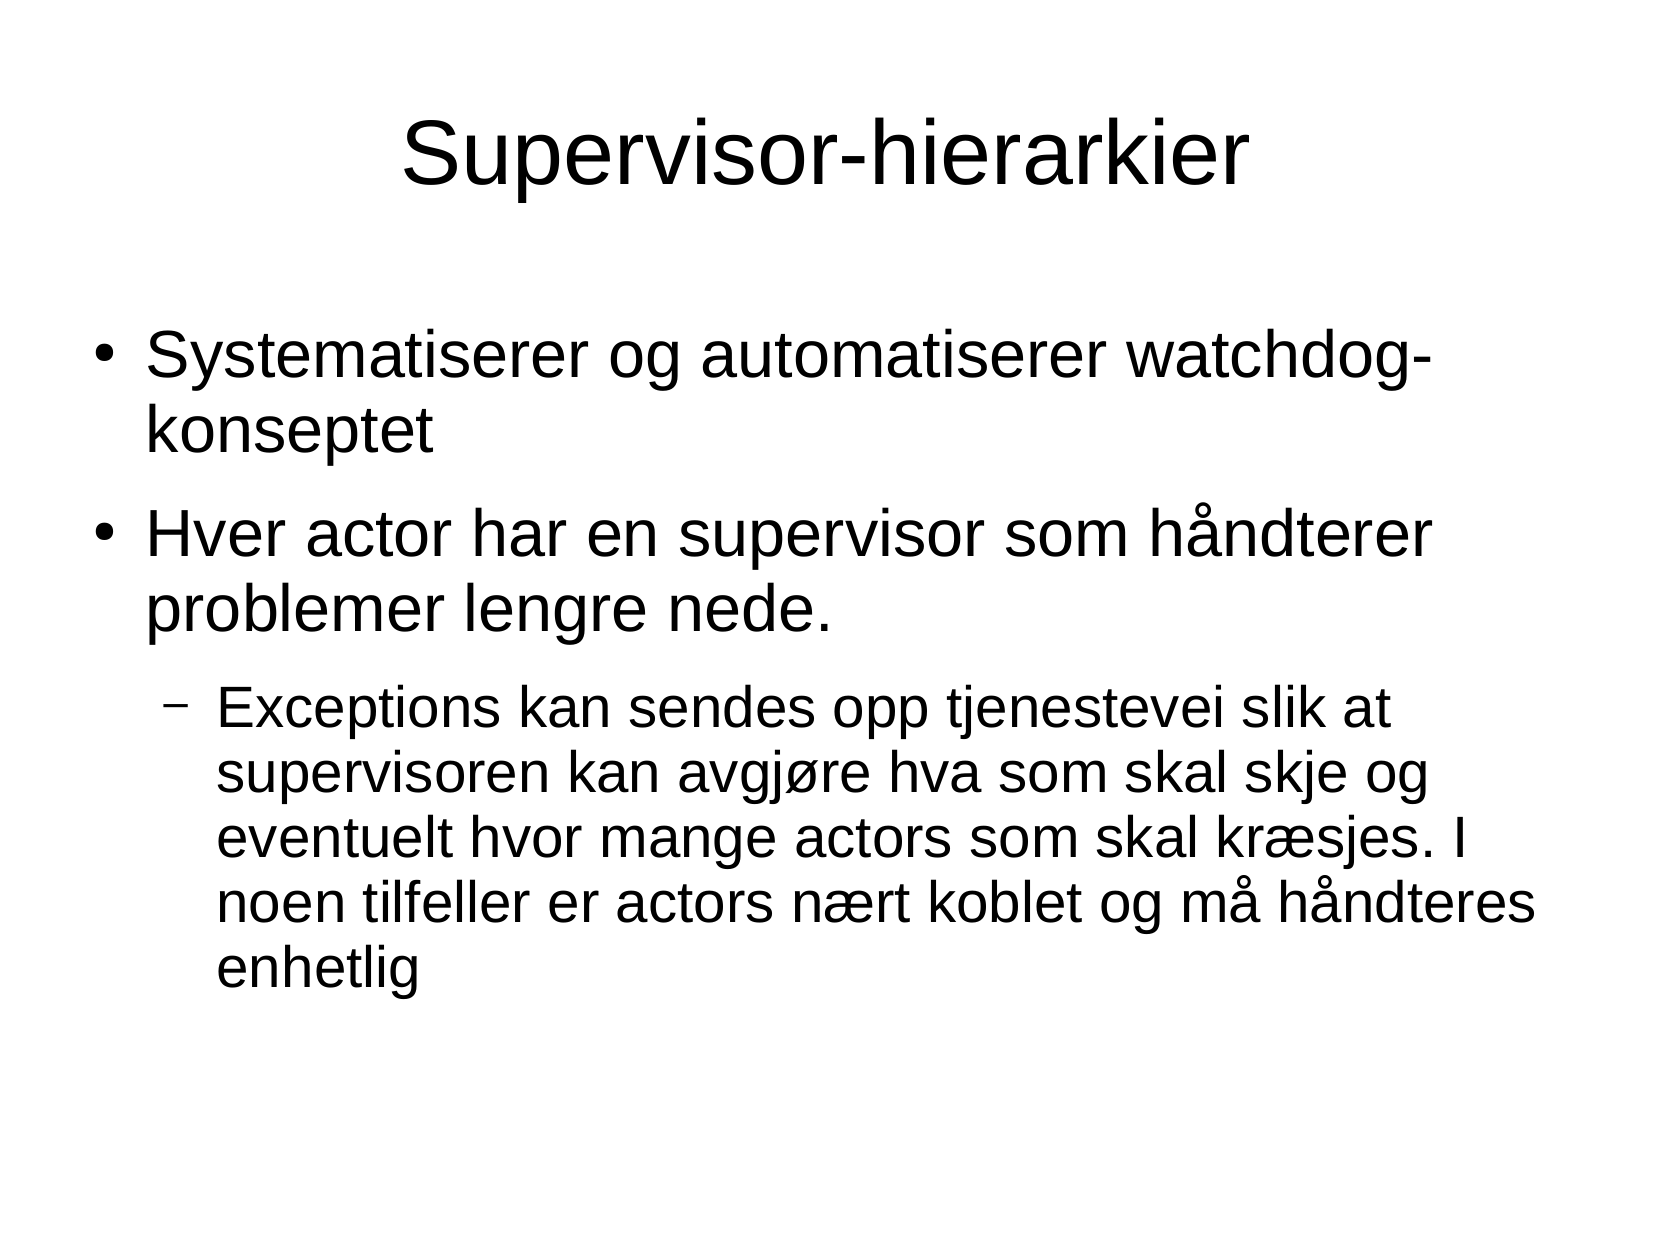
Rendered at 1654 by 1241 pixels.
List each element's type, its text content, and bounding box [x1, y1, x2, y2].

title Supervisor-hierarkier [82, 49, 1571, 257]
list Systematiserer og automatiserer watchdog-konseptet Hver actor har en supervisor som håndterer problemer lengre nede. Exceptions kan sendes opp tjenestevei slik at supervisoren kan avgjøre hva som skal skje og eventuelt hvor mange actors som skal kræsjes. I noen tilfeller er actors nært koblet og må håndteres enhetlig [75, 316, 1564, 1171]
